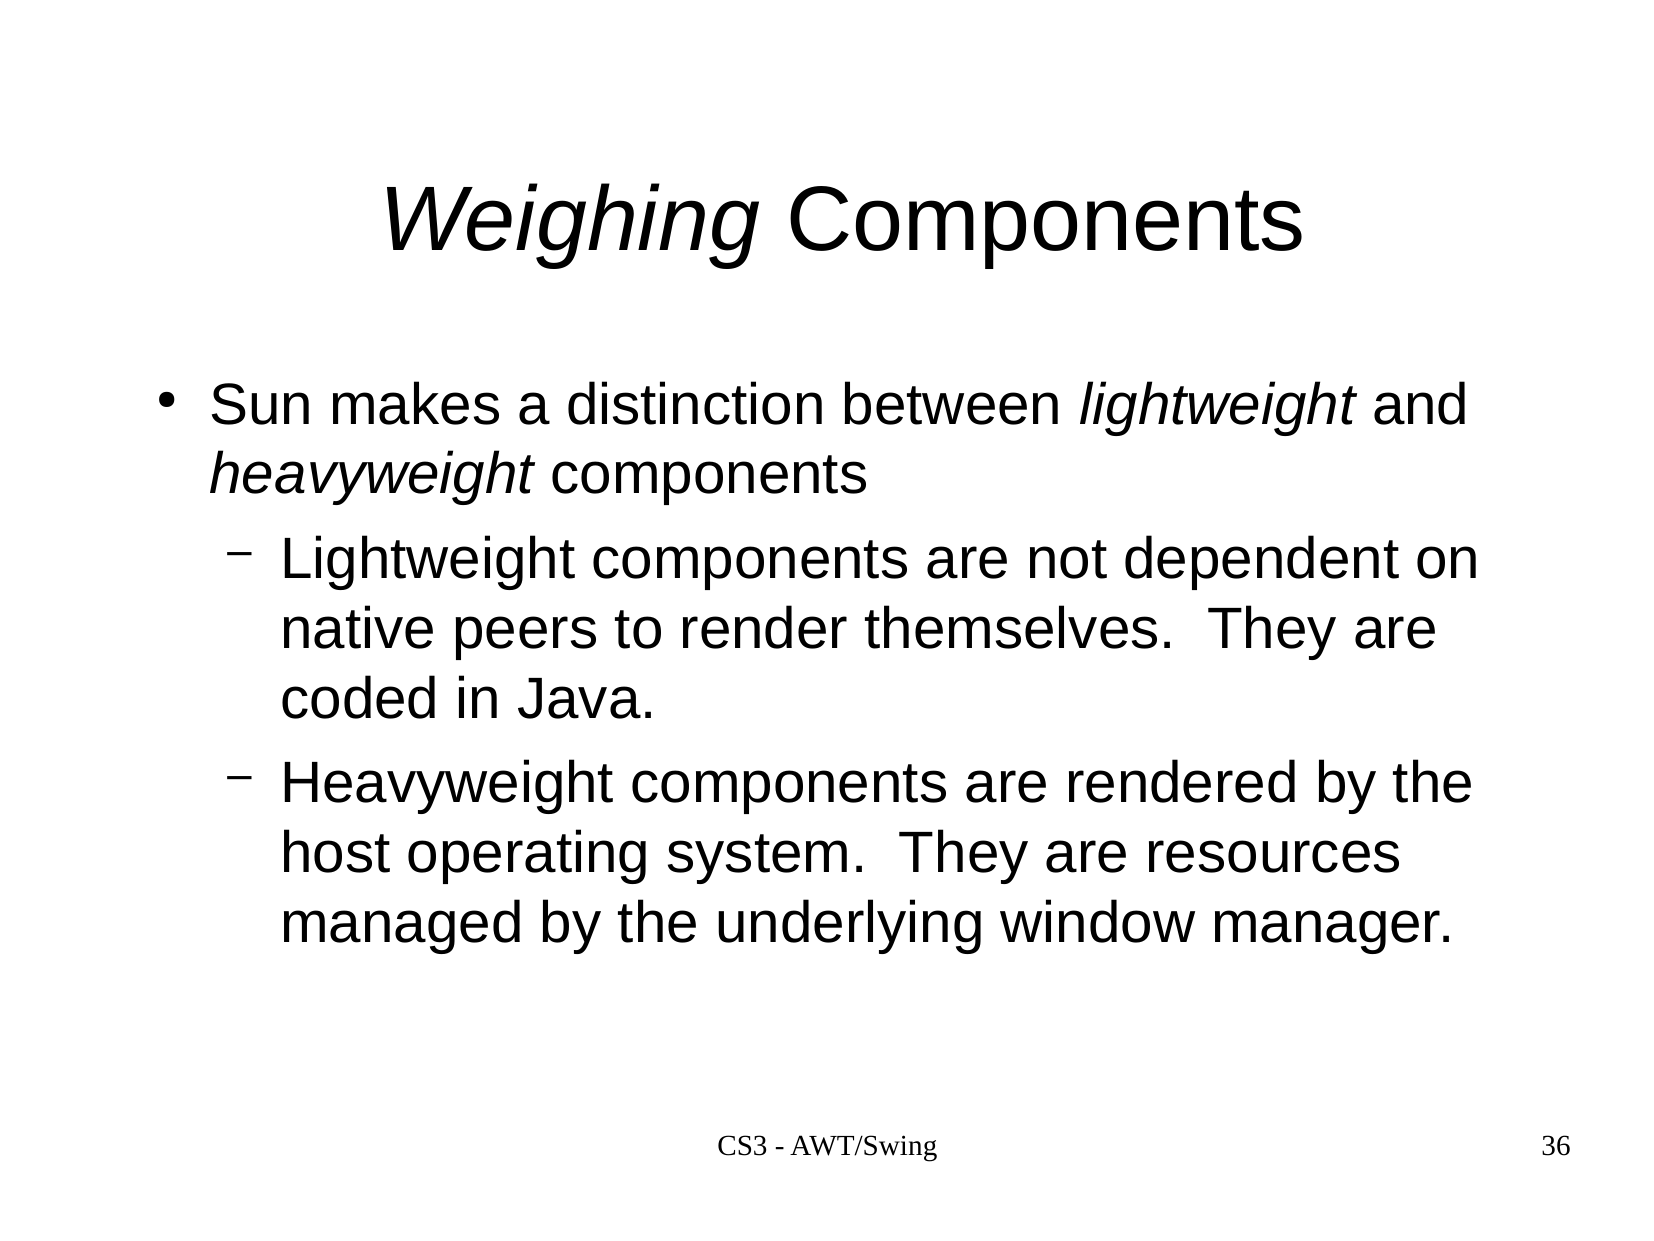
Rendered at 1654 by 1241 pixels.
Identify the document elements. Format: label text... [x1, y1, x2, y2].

title Weighing Components [124, 110, 1530, 317]
list Sun makes a distinction between lightweight and heavyweight components Lightweight components are not dependent on native peers to render themselves. They are coded in Java. Heavyweight components are rendered by the host operating system. They are resources managed by the underlying window manager. [124, 358, 1530, 1103]
